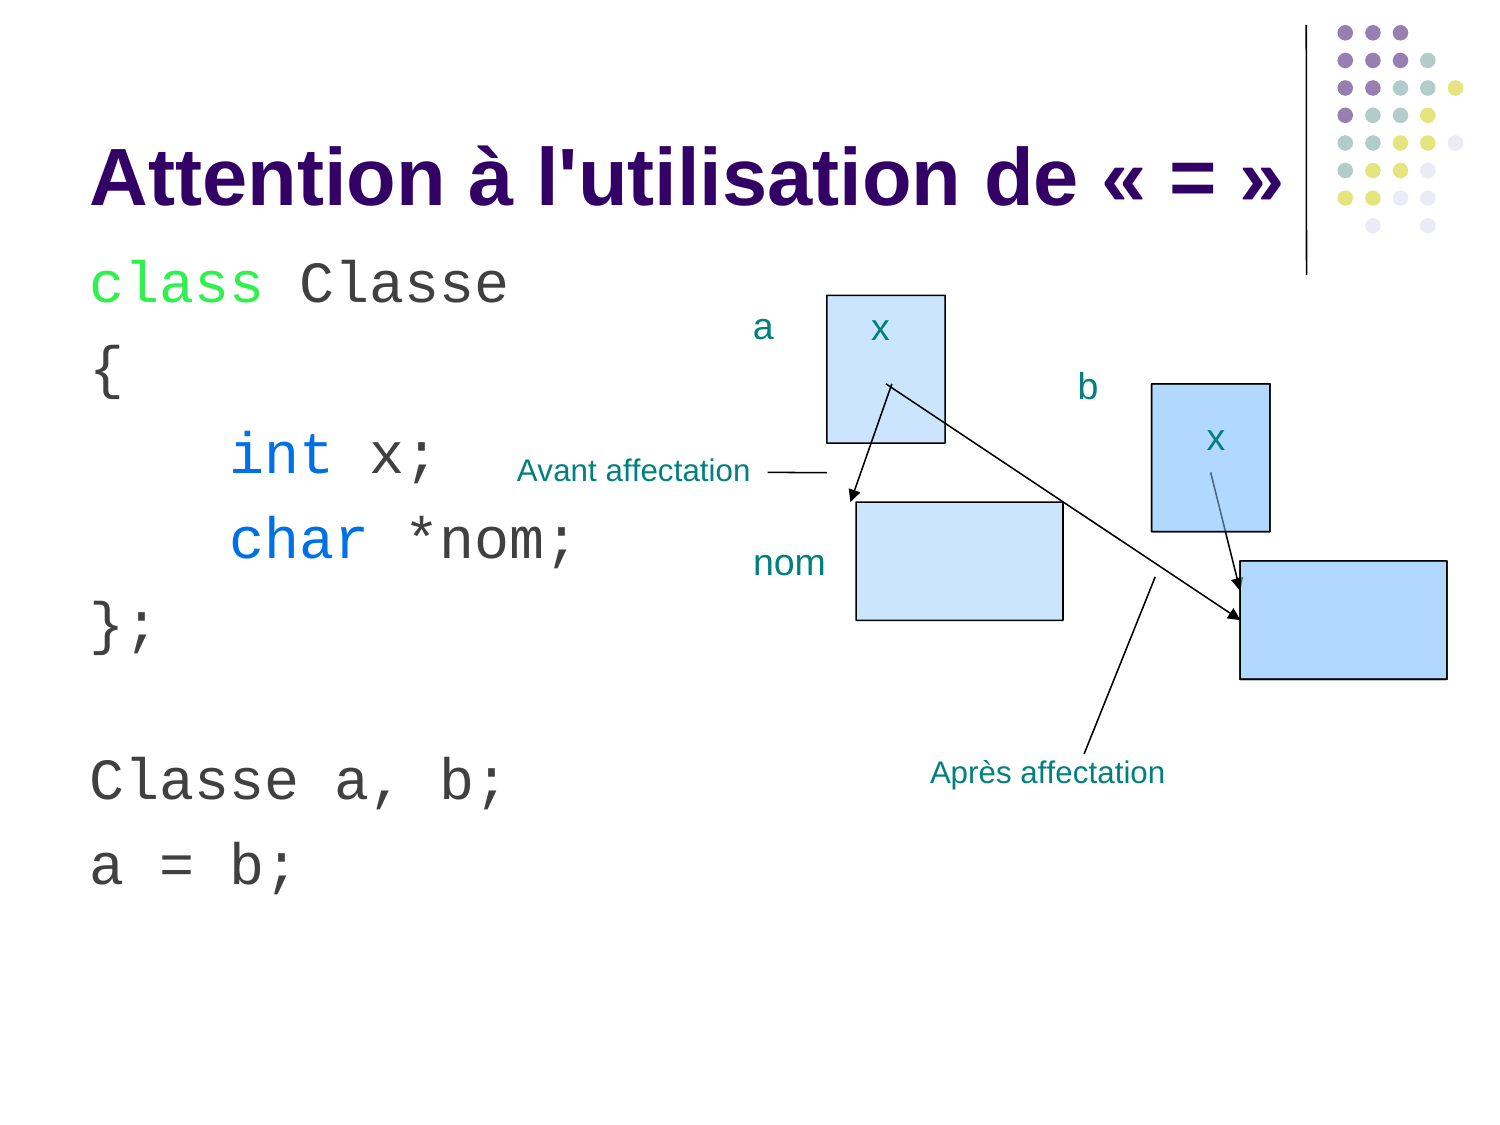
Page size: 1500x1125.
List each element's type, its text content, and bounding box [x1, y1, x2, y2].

text_box [856, 502, 1063, 621]
text_box [826, 295, 946, 444]
text_box a [738, 294, 798, 355]
text_box [1151, 383, 1270, 532]
text_box x [856, 295, 916, 356]
title Attention à l'utilisation de « = » [75, 18, 1310, 230]
text_box nom [738, 530, 857, 591]
list class Classe { int x; char *nom; }; Classe a, b; a = b; [74, 236, 1422, 1004]
text_box [1240, 560, 1447, 680]
text_box x [1191, 405, 1241, 466]
text_box b [1062, 354, 1123, 415]
text_box [872, 389, 946, 444]
text_box Après affectation [915, 744, 1241, 798]
text_box Avant affectation [502, 442, 827, 496]
